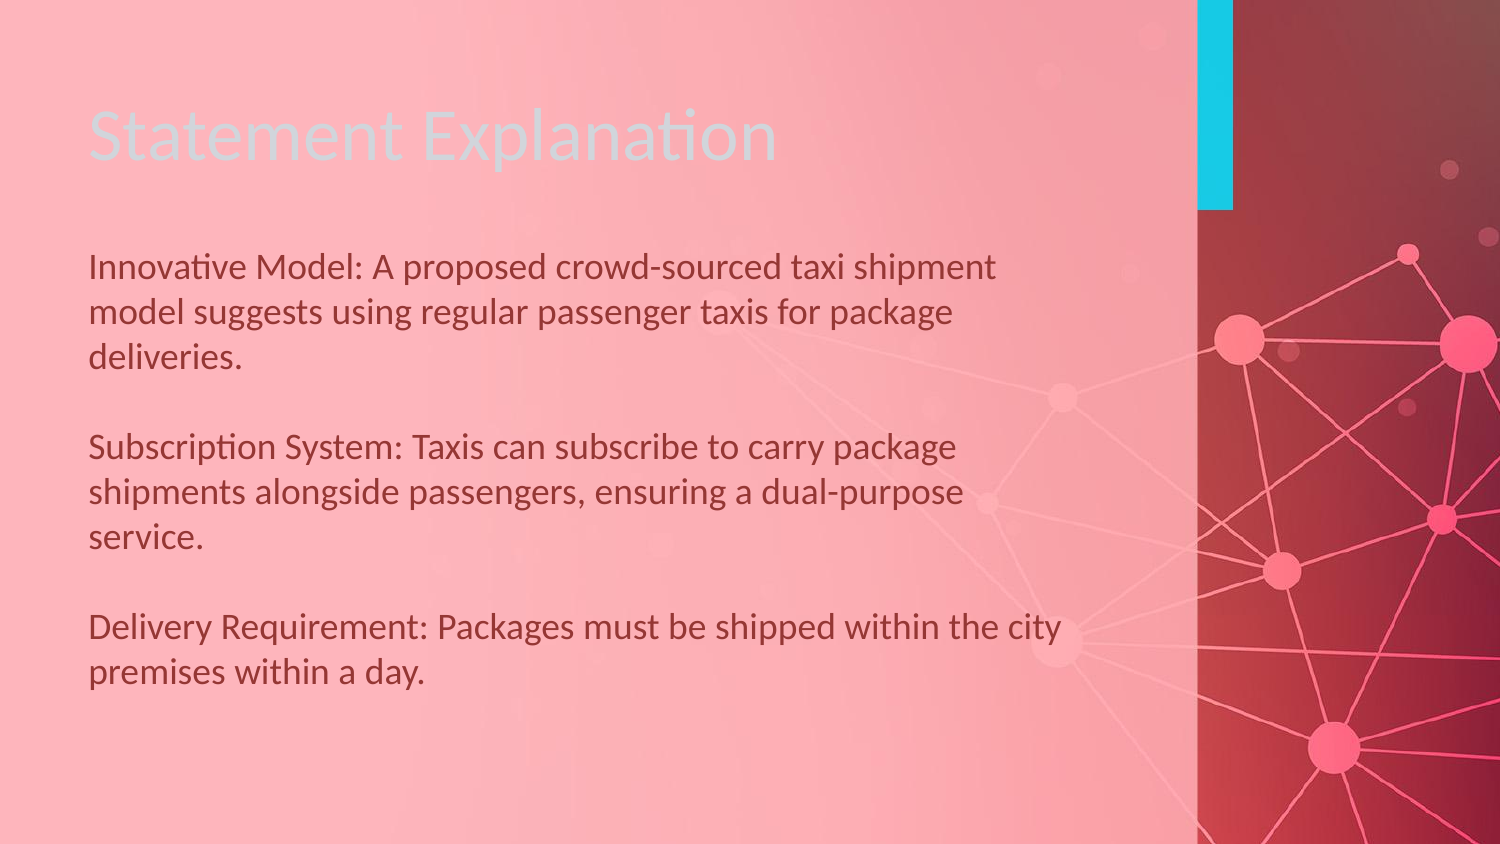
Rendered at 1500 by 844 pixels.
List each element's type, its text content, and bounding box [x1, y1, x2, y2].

list Innovative Model: A proposed crowd-sourced taxi shipment model suggests using regular passenger taxis for package deliveries. Subscription System: Taxis can subscribe to carry package shipments alongside passengers, ensuring a dual-purpose service. Delivery Requirement: Packages must be shipped within the city premises within a day. [73, 189, 1101, 766]
title Statement Explanation [73, 71, 1101, 189]
picture [0, 0, 1500, 844]
